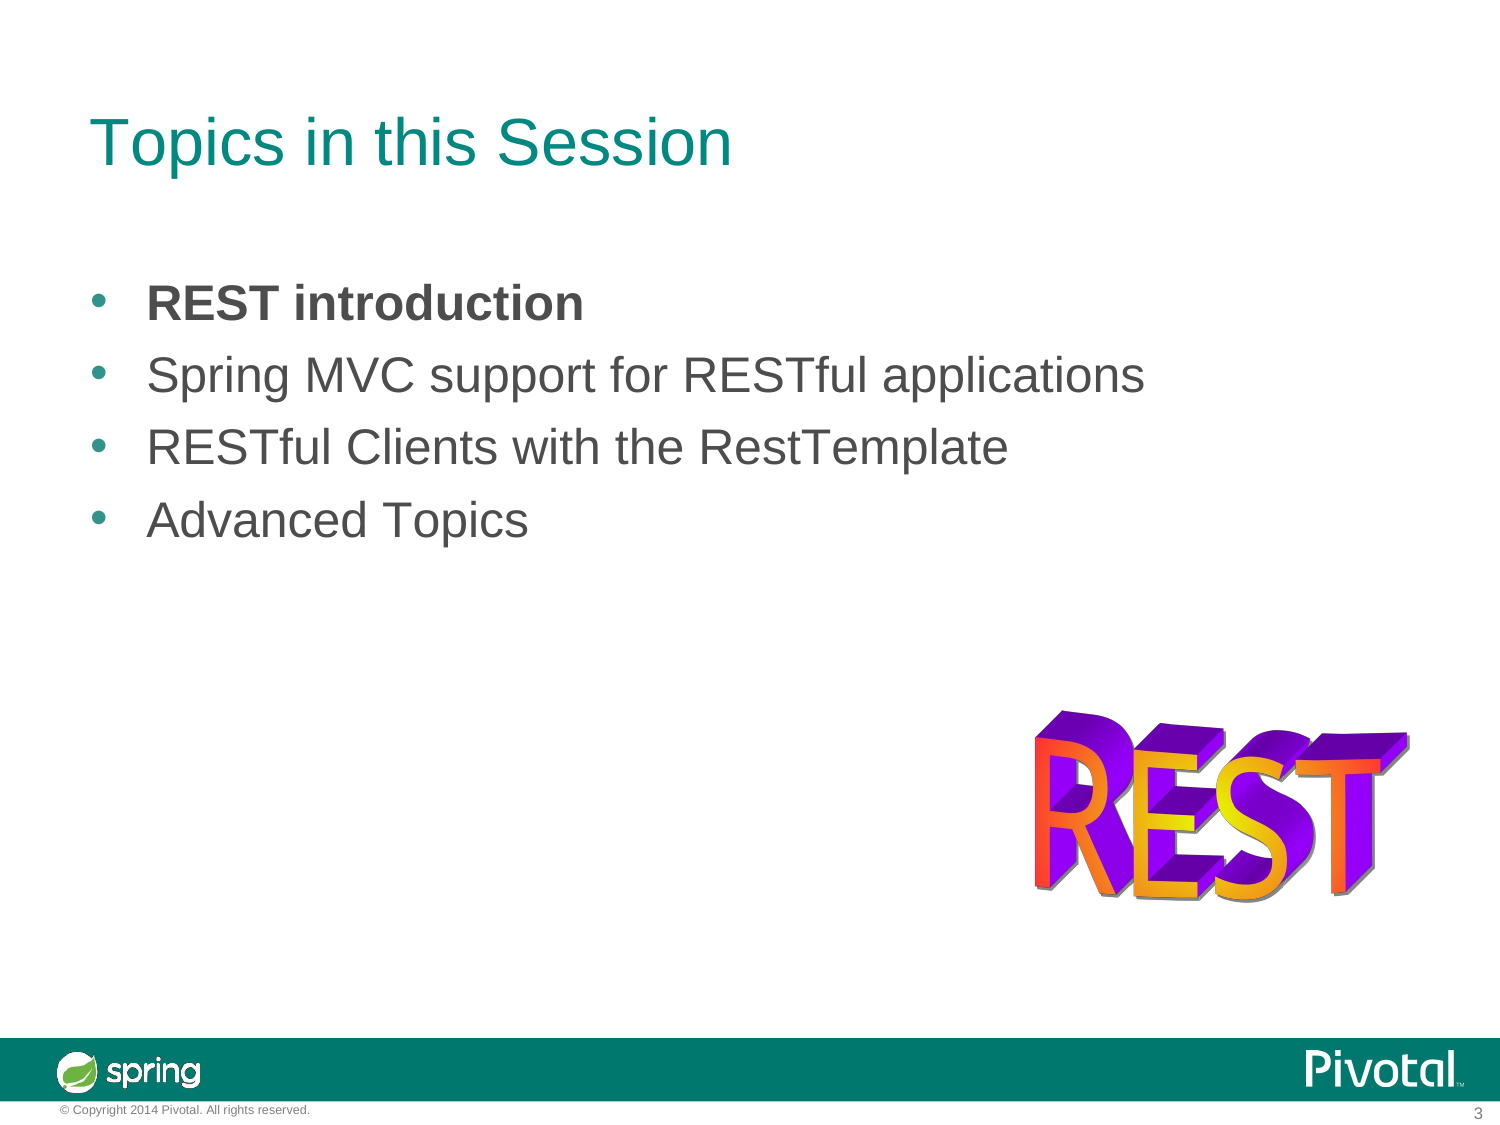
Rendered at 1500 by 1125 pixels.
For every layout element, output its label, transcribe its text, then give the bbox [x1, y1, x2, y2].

title Topics in this Session [75, 44, 1426, 233]
picture [1306, 1050, 1464, 1087]
list REST introduction Spring MVC support for RESTful applications RESTful Clients with the RestTemplate Advanced Topics [75, 262, 1426, 1005]
picture [32, 1041, 210, 1103]
